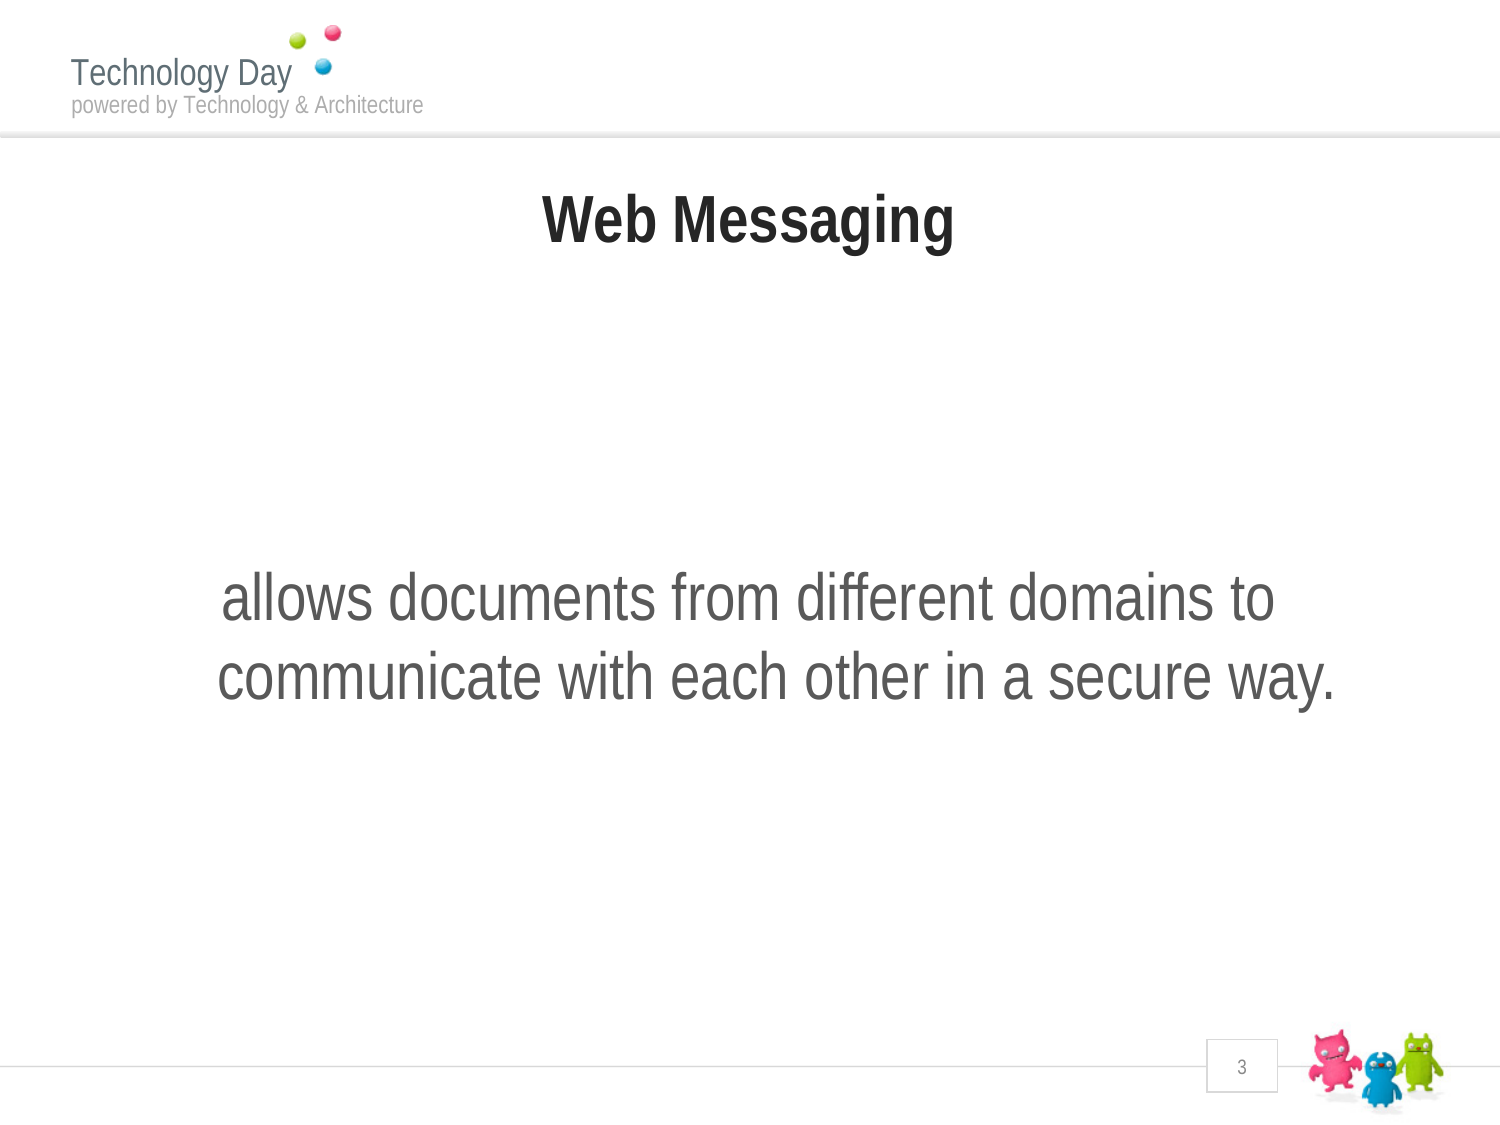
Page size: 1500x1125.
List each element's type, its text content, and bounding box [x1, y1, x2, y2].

title Web Messaging [75, 163, 1424, 269]
subtitle allows documents from different domains to communicate with each other in a secure way. [75, 269, 1424, 1004]
text_box <number> [1206, 1039, 1278, 1093]
picture [0, 1012, 1500, 1125]
